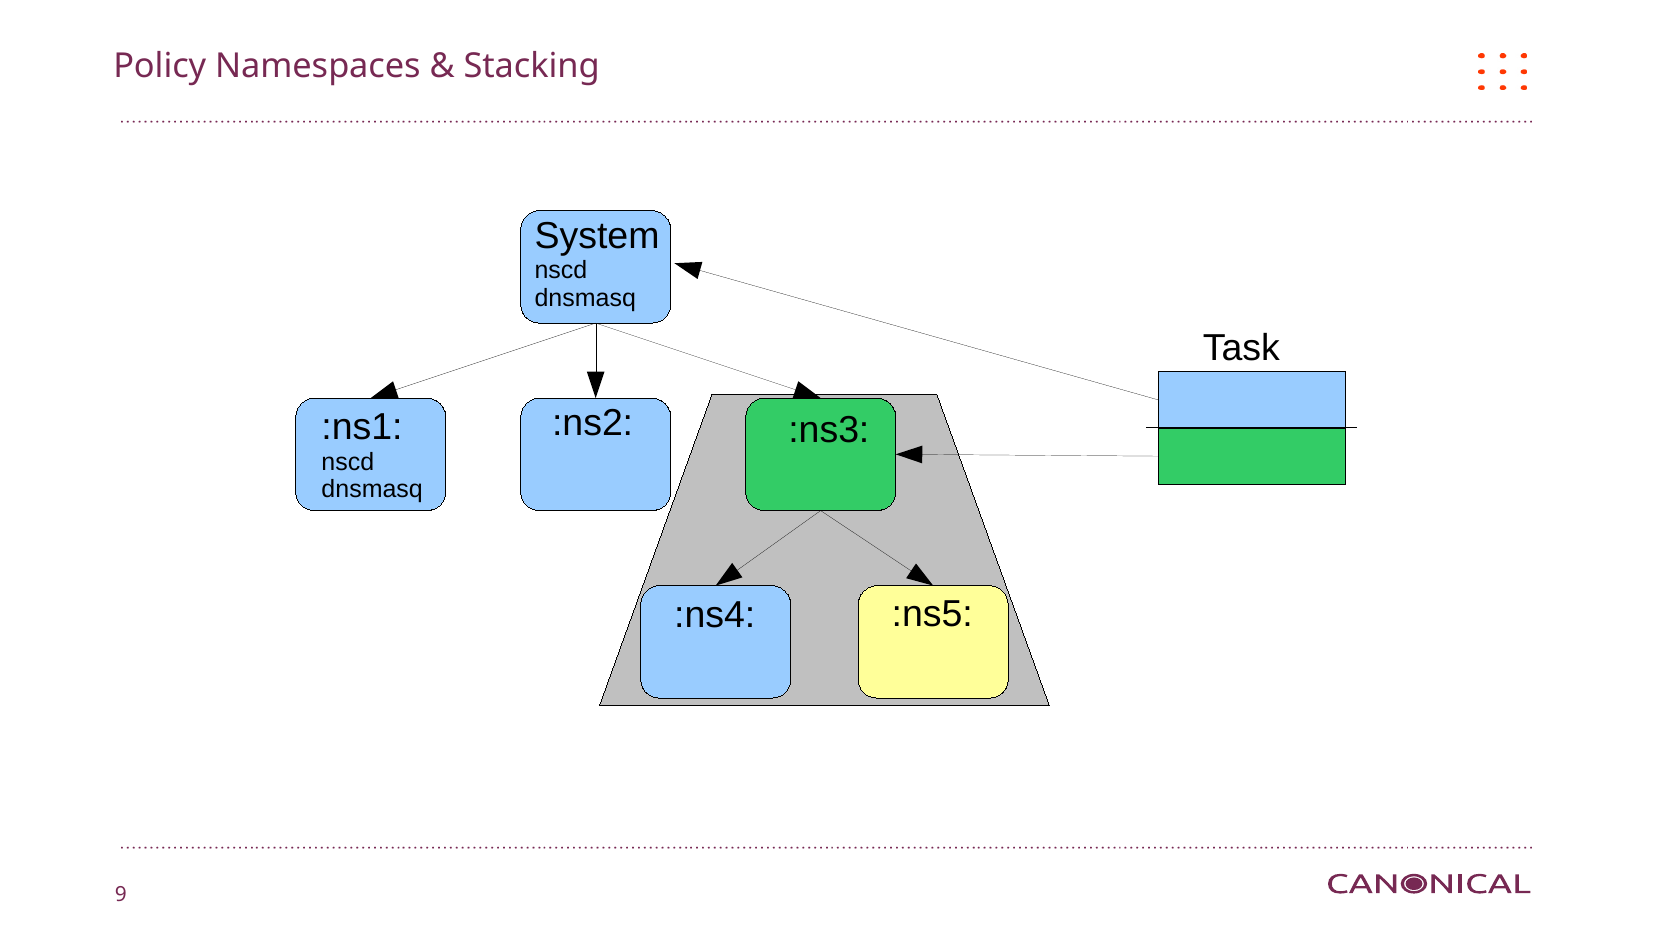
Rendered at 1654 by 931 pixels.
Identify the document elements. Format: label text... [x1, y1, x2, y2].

text_box Task [1188, 319, 1295, 376]
text_box [520, 398, 671, 511]
picture [1478, 53, 1527, 90]
text_box [599, 394, 1050, 706]
text_box :ns2: [537, 394, 649, 452]
text_box :ns1: nscd dnsmasq [306, 397, 439, 511]
text_box :ns5: [876, 585, 988, 642]
text_box [529, 320, 663, 324]
text_box [295, 400, 306, 509]
text_box [439, 402, 446, 507]
text_box System nscd dnsmasq [519, 206, 675, 320]
text_box [1158, 371, 1346, 427]
picture [111, 845, 1533, 851]
text_box :ns4: [659, 585, 771, 643]
picture [111, 119, 1533, 124]
title Policy Namespaces & Stacking [113, 48, 1382, 81]
text_box :ns3: [773, 401, 885, 459]
text_box [1158, 428, 1346, 485]
